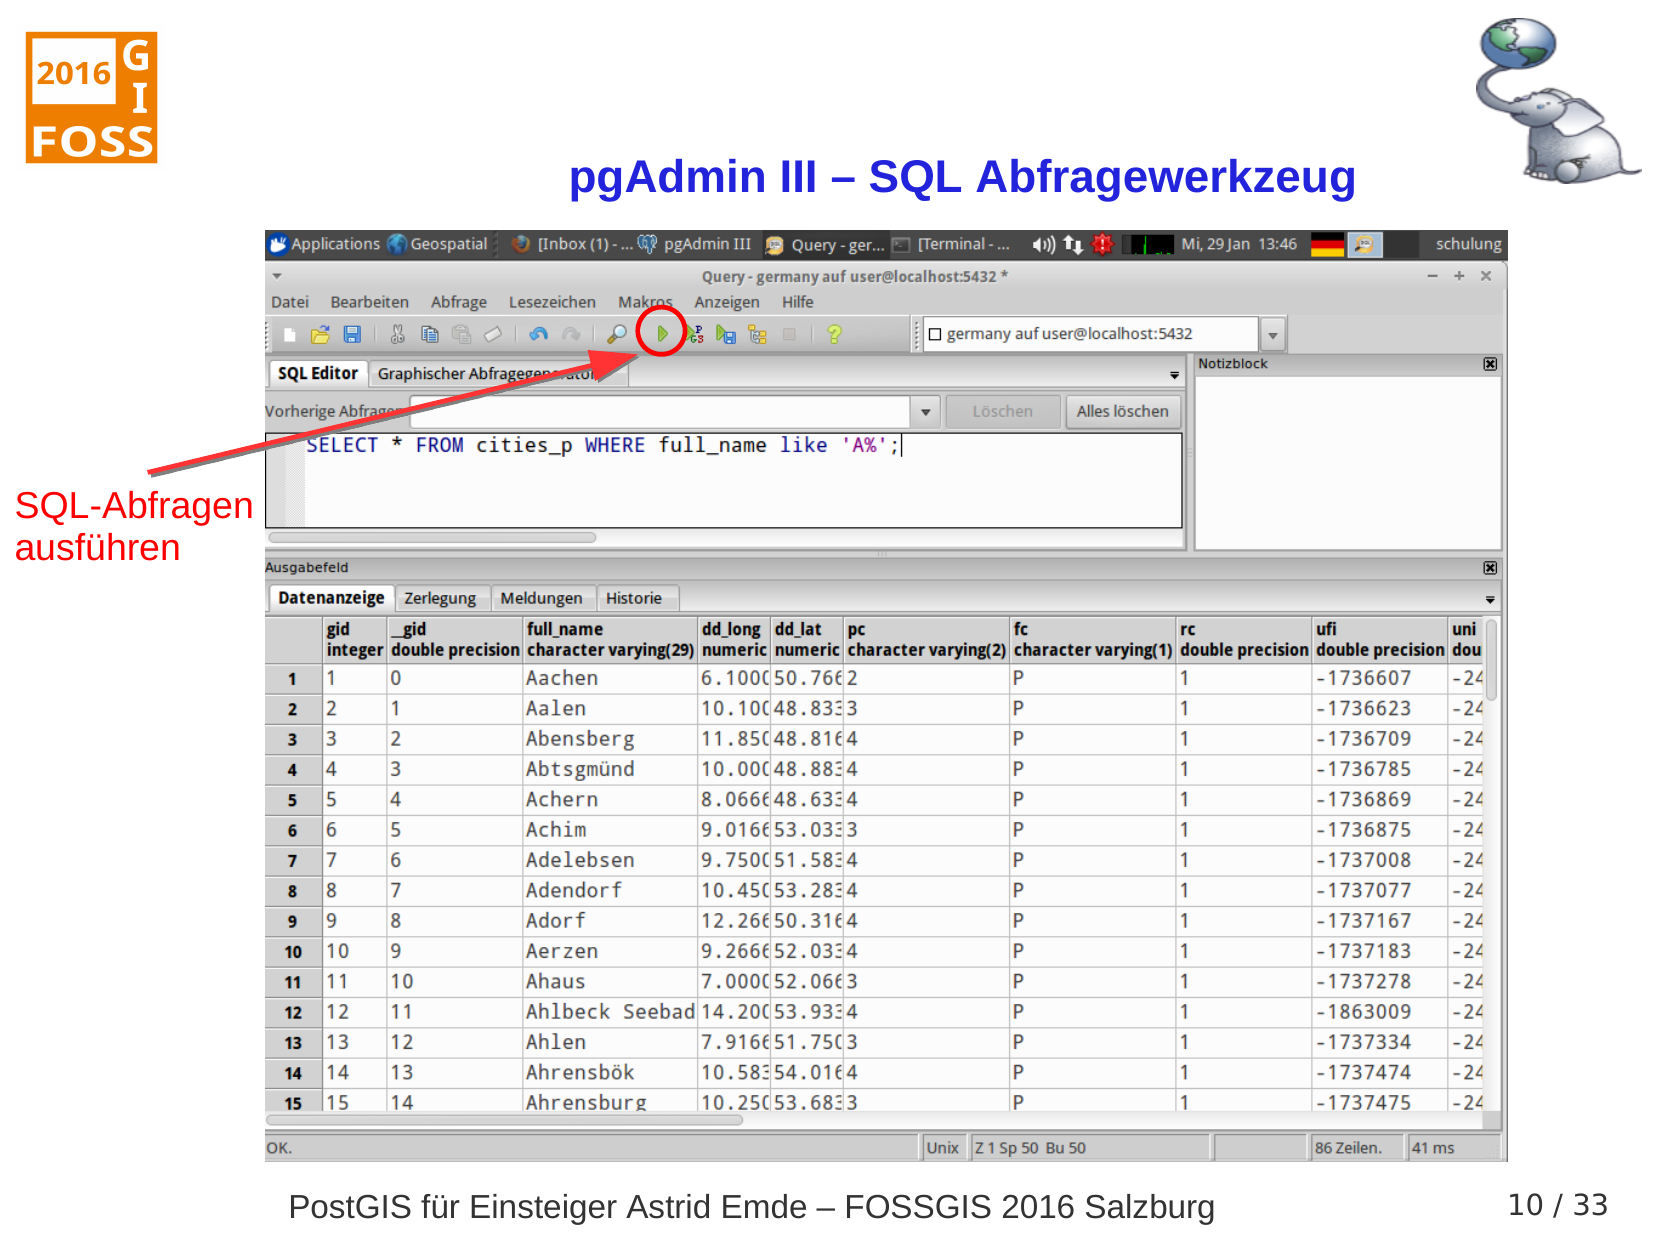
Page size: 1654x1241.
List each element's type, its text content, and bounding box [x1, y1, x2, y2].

picture [265, 230, 1508, 1162]
picture [17, 23, 166, 172]
text_box SQL-Abfragen ausführen [14, 484, 265, 578]
picture [1476, 18, 1642, 130]
title pgAdmin III – SQL Abfragewerkzeug [283, 130, 1643, 225]
